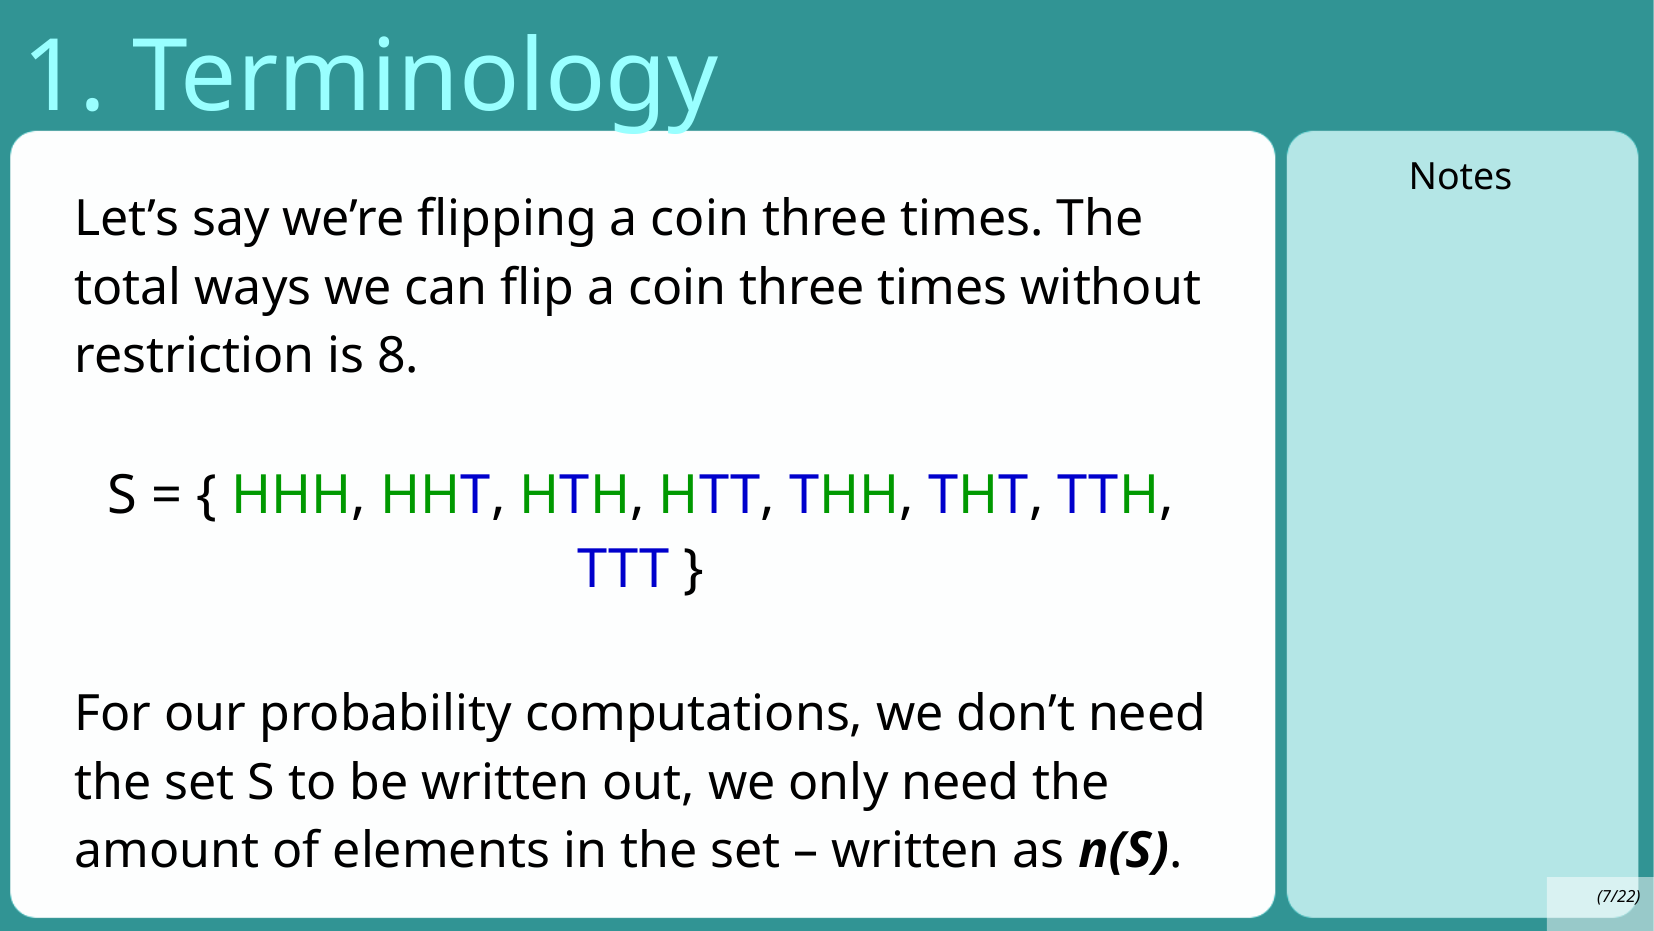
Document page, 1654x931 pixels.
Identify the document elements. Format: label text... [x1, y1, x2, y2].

title 1. Terminology [22, 13, 1511, 130]
text_box (<number>/22) [1546, 877, 1654, 931]
picture [0, 0, 1654, 931]
text_box Let’s say we’re flipping a coin three times. The total ways we can flip a coin three times without restriction is 8. S = { HHH, HHT, HTH, HTT, THH, THT, TTH, TTT } For our probability computations, we don’t need the set S to be written out, we only need the amount of elements in the set – written as n(S). n(S) = 8 [74, 182, 1244, 808]
text_box Notes [1290, 141, 1631, 661]
